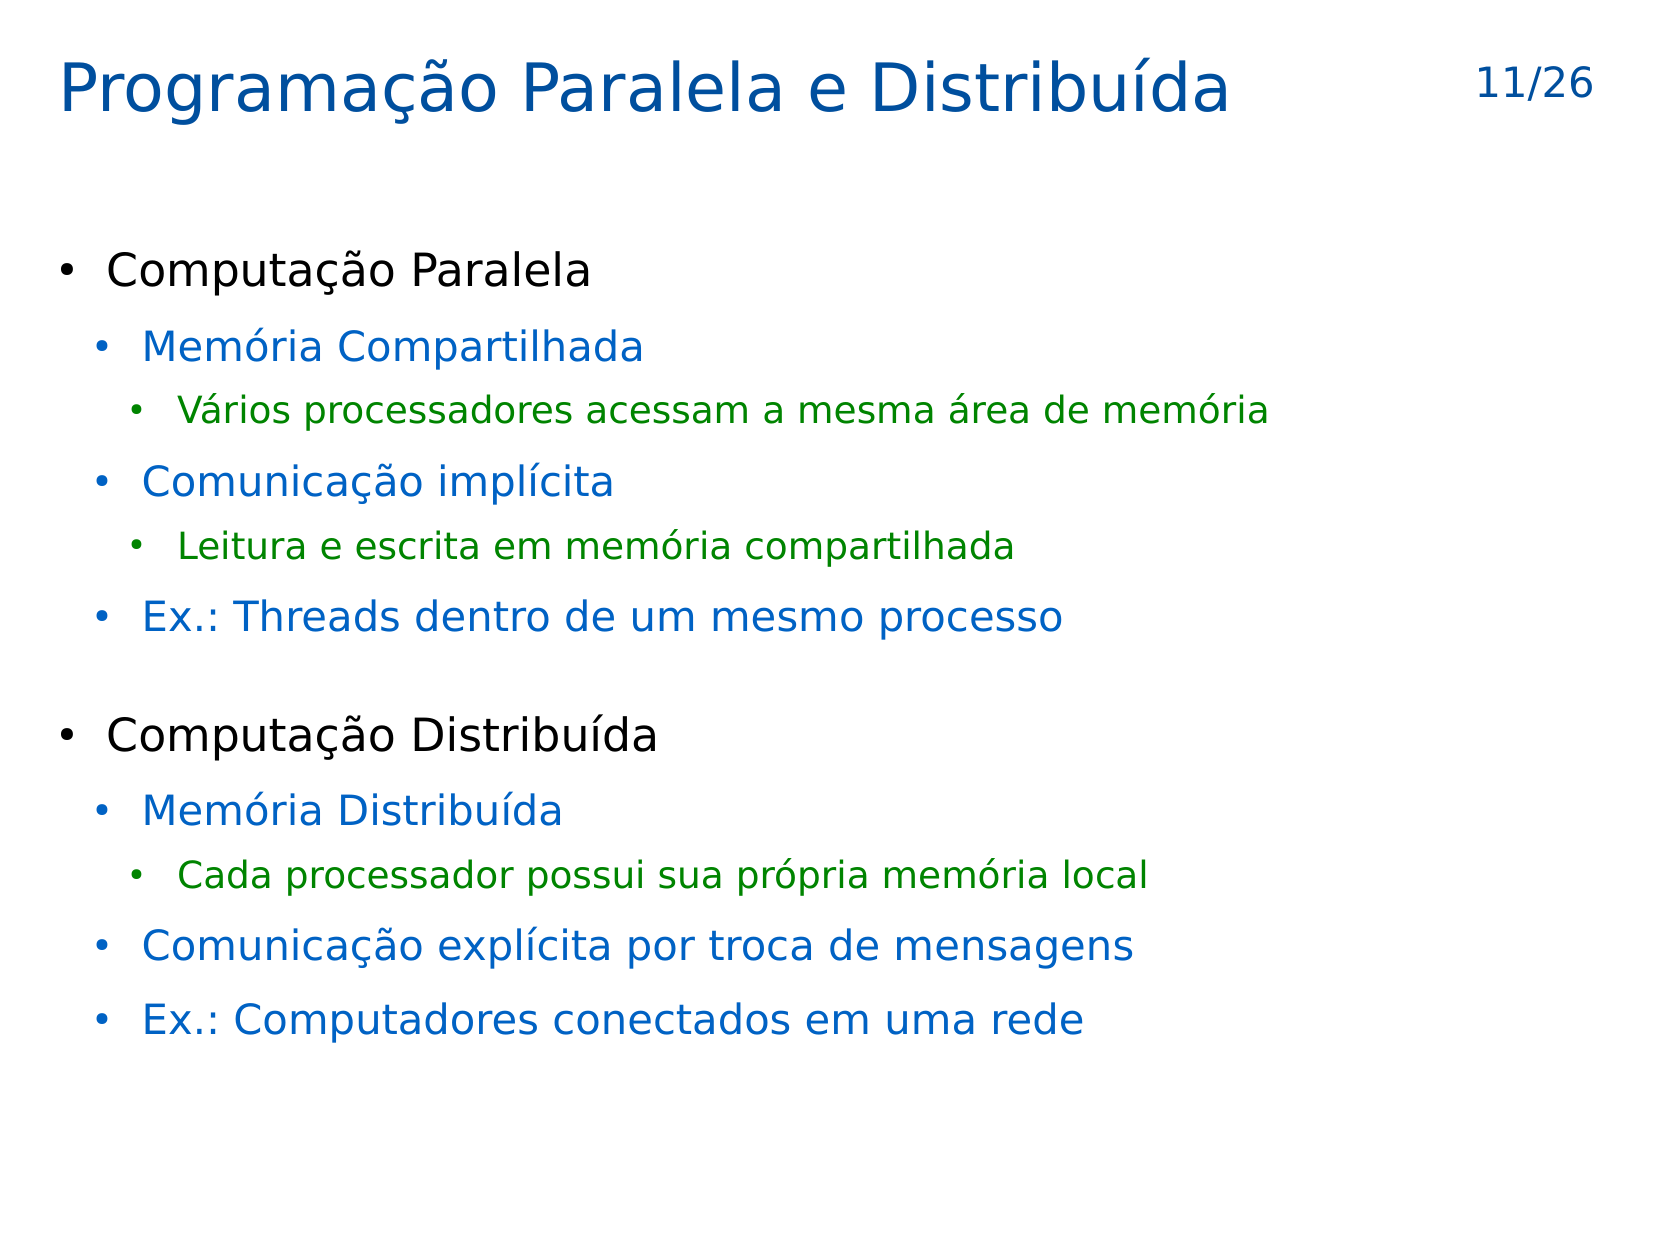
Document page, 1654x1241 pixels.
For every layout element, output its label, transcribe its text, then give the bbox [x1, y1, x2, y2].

list Computação Paralela Memória Compartilhada Vários processadores acessam a mesma área de memória Comunicação implícita Leitura e escrita em memória compartilhada Ex.: Threads dentro de um mesmo processo Computação Distribuída Memória Distribuída Cada processador possui sua própria memória local Comunicação explícita por troca de mensagens Ex.: Computadores conectados em uma rede [59, 236, 1595, 1211]
title Programação Paralela e Distribuída [59, 29, 1625, 148]
